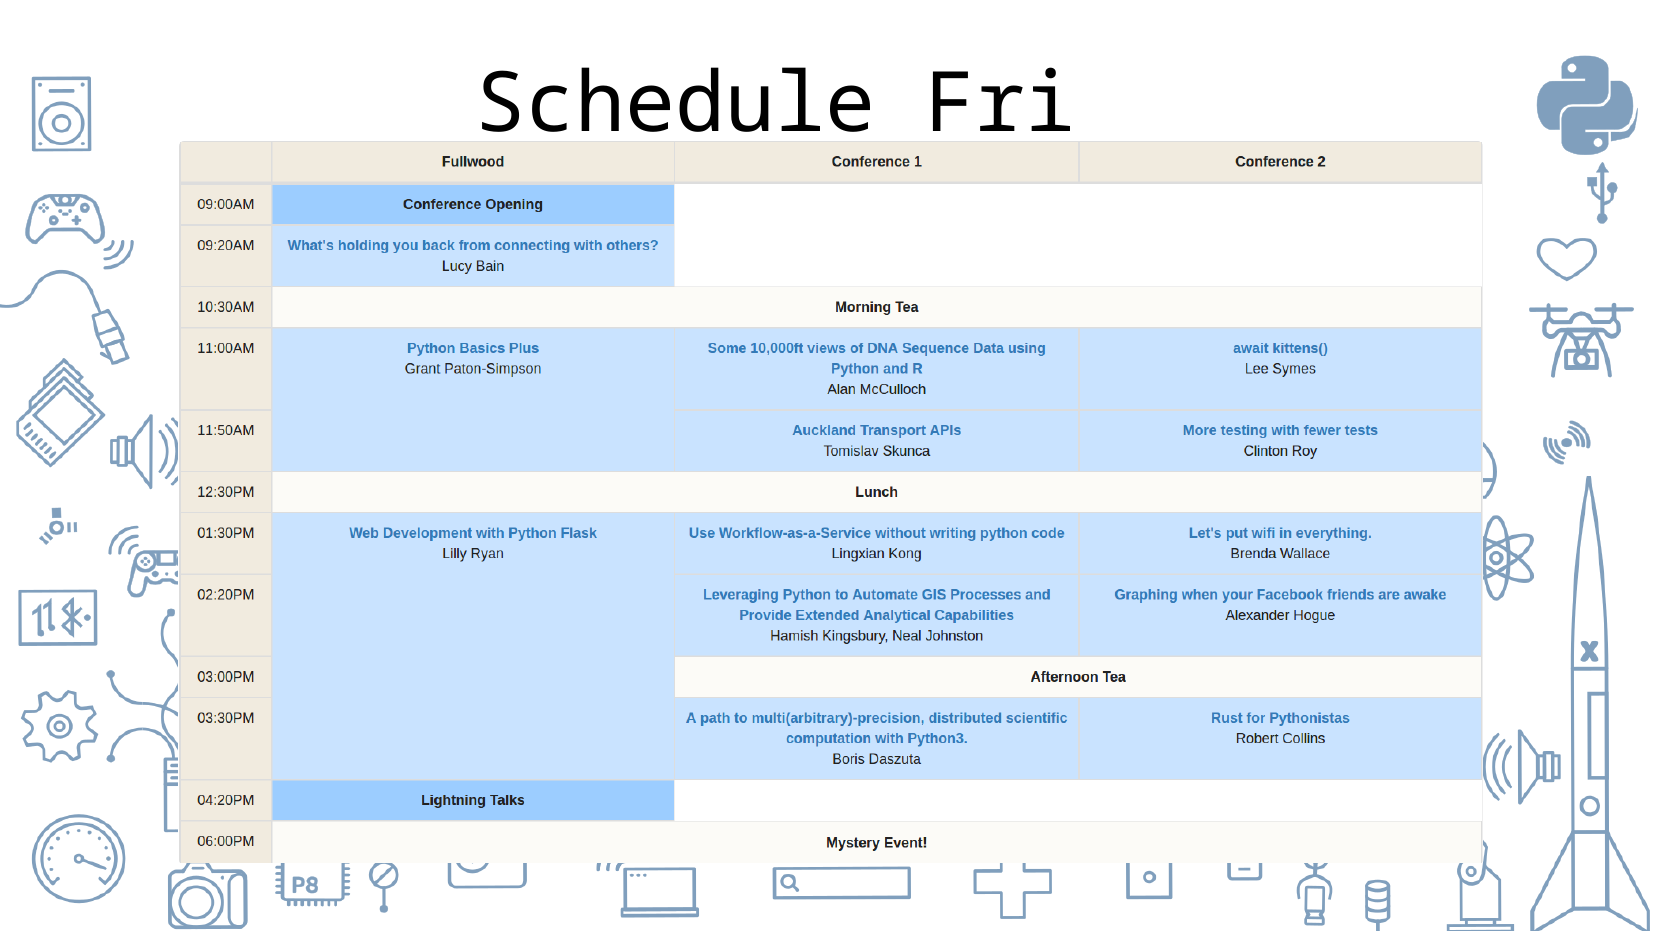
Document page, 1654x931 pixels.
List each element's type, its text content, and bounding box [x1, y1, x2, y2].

text_box Schedule Fri 9th [460, 35, 1205, 140]
picture [0, 0, 1654, 931]
